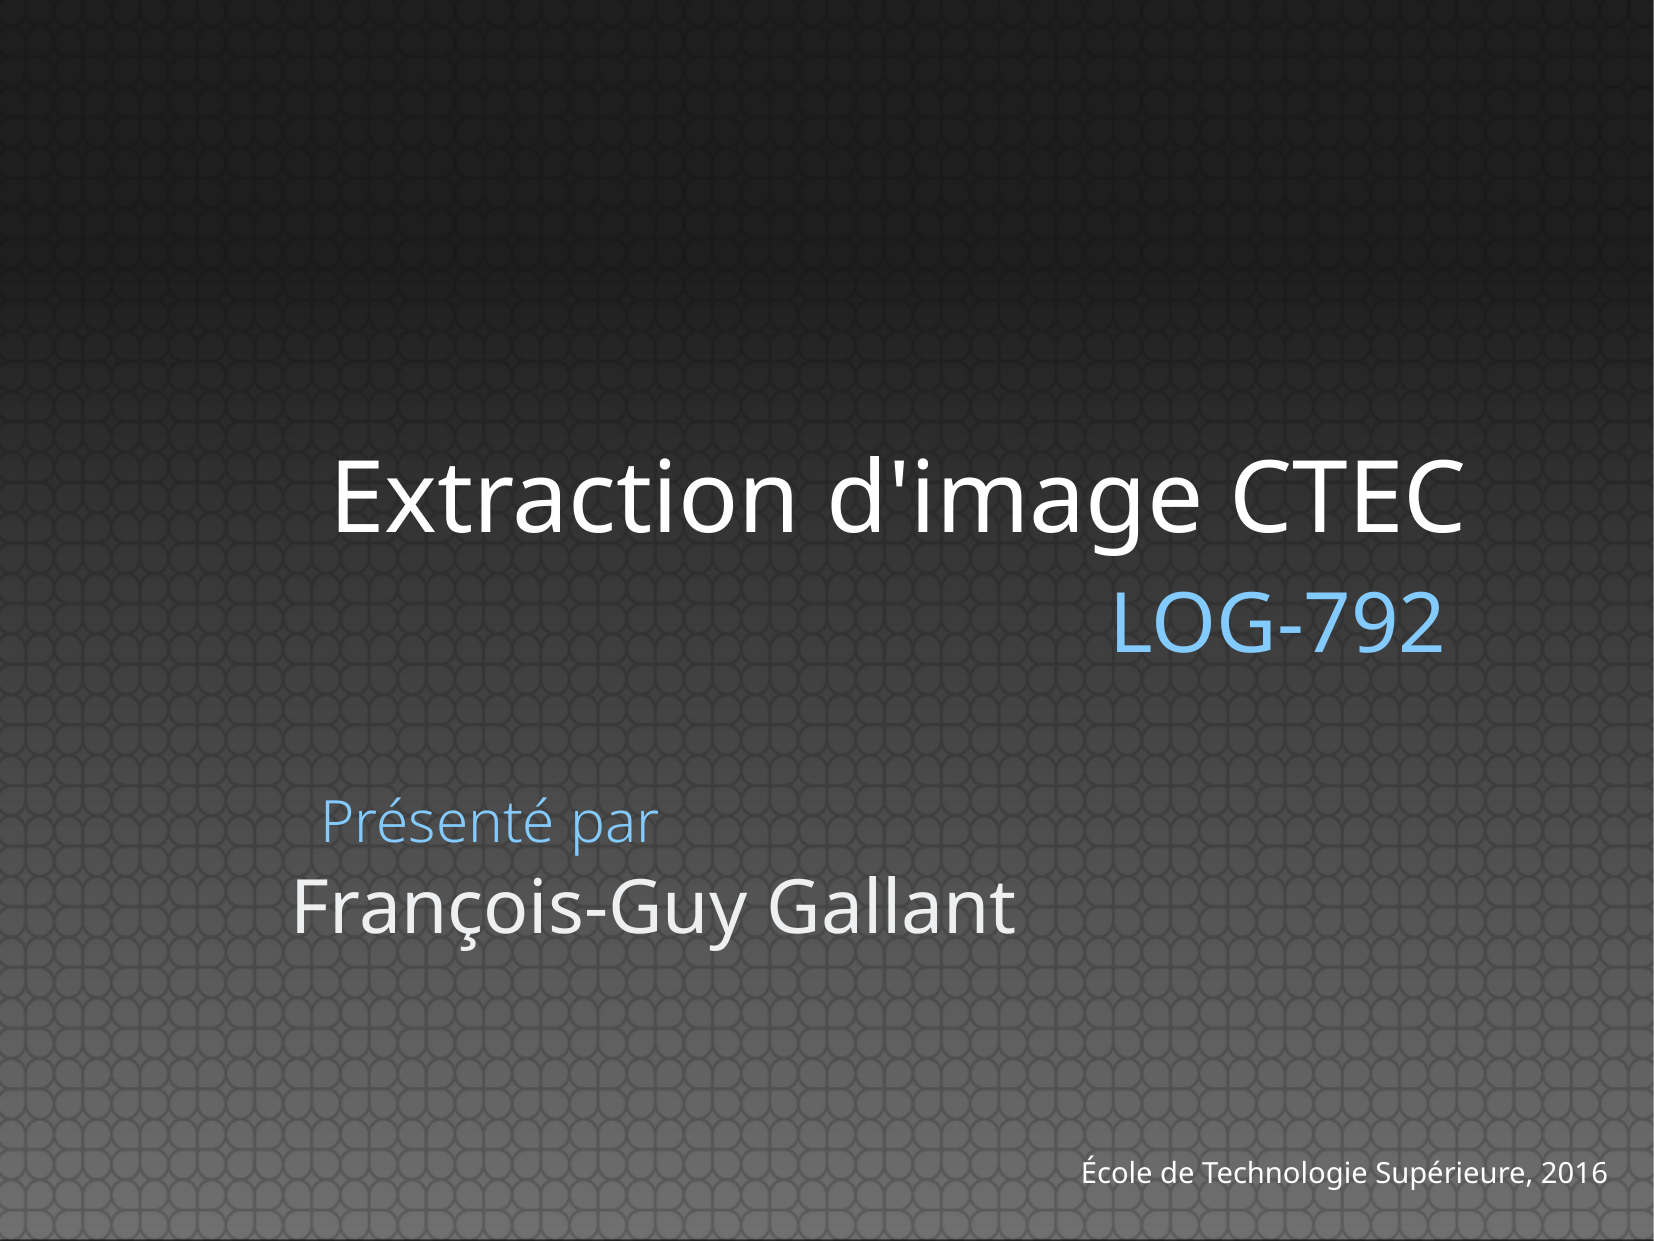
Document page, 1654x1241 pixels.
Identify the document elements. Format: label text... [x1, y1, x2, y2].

picture [0, 0, 1654, 1241]
text_box François-Guy Gallant [276, 846, 1087, 949]
subtitle LOG-792 [100, 608, 1447, 669]
text_box Extraction d'image CTEC [45, 417, 1483, 608]
text_box École de Technologie Supérieure, 2016 [1082, 1144, 1624, 1229]
text_box Présenté par [305, 772, 681, 865]
